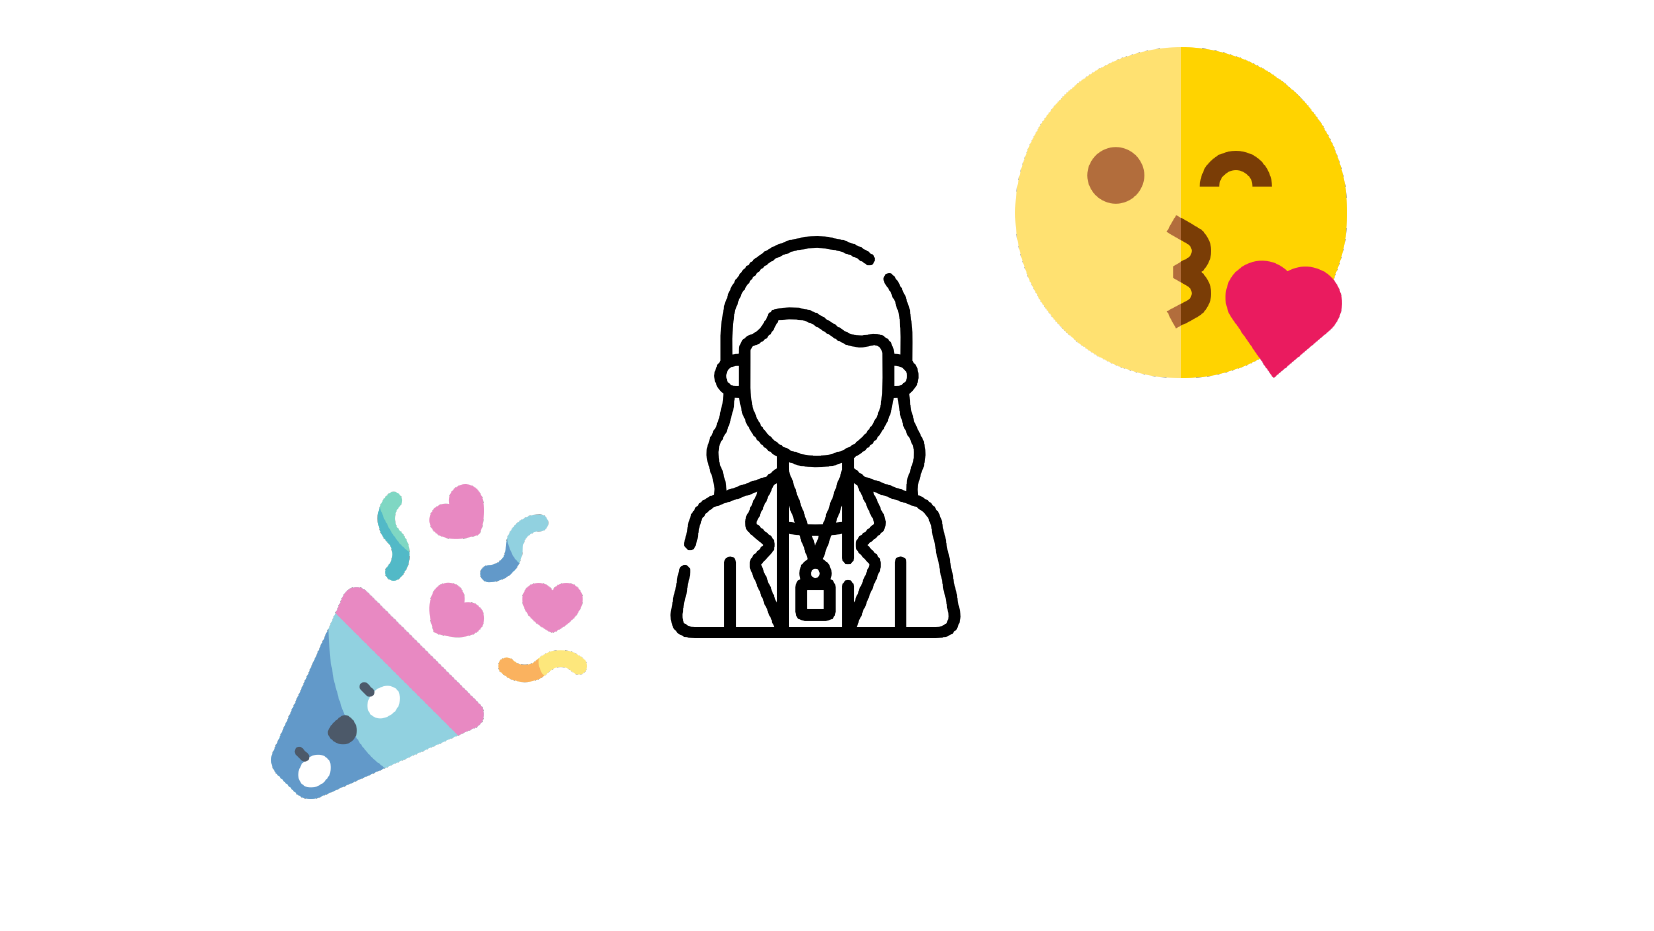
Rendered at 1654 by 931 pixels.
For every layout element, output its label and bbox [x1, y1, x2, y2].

picture [271, 484, 587, 800]
picture [614, 47, 1347, 638]
